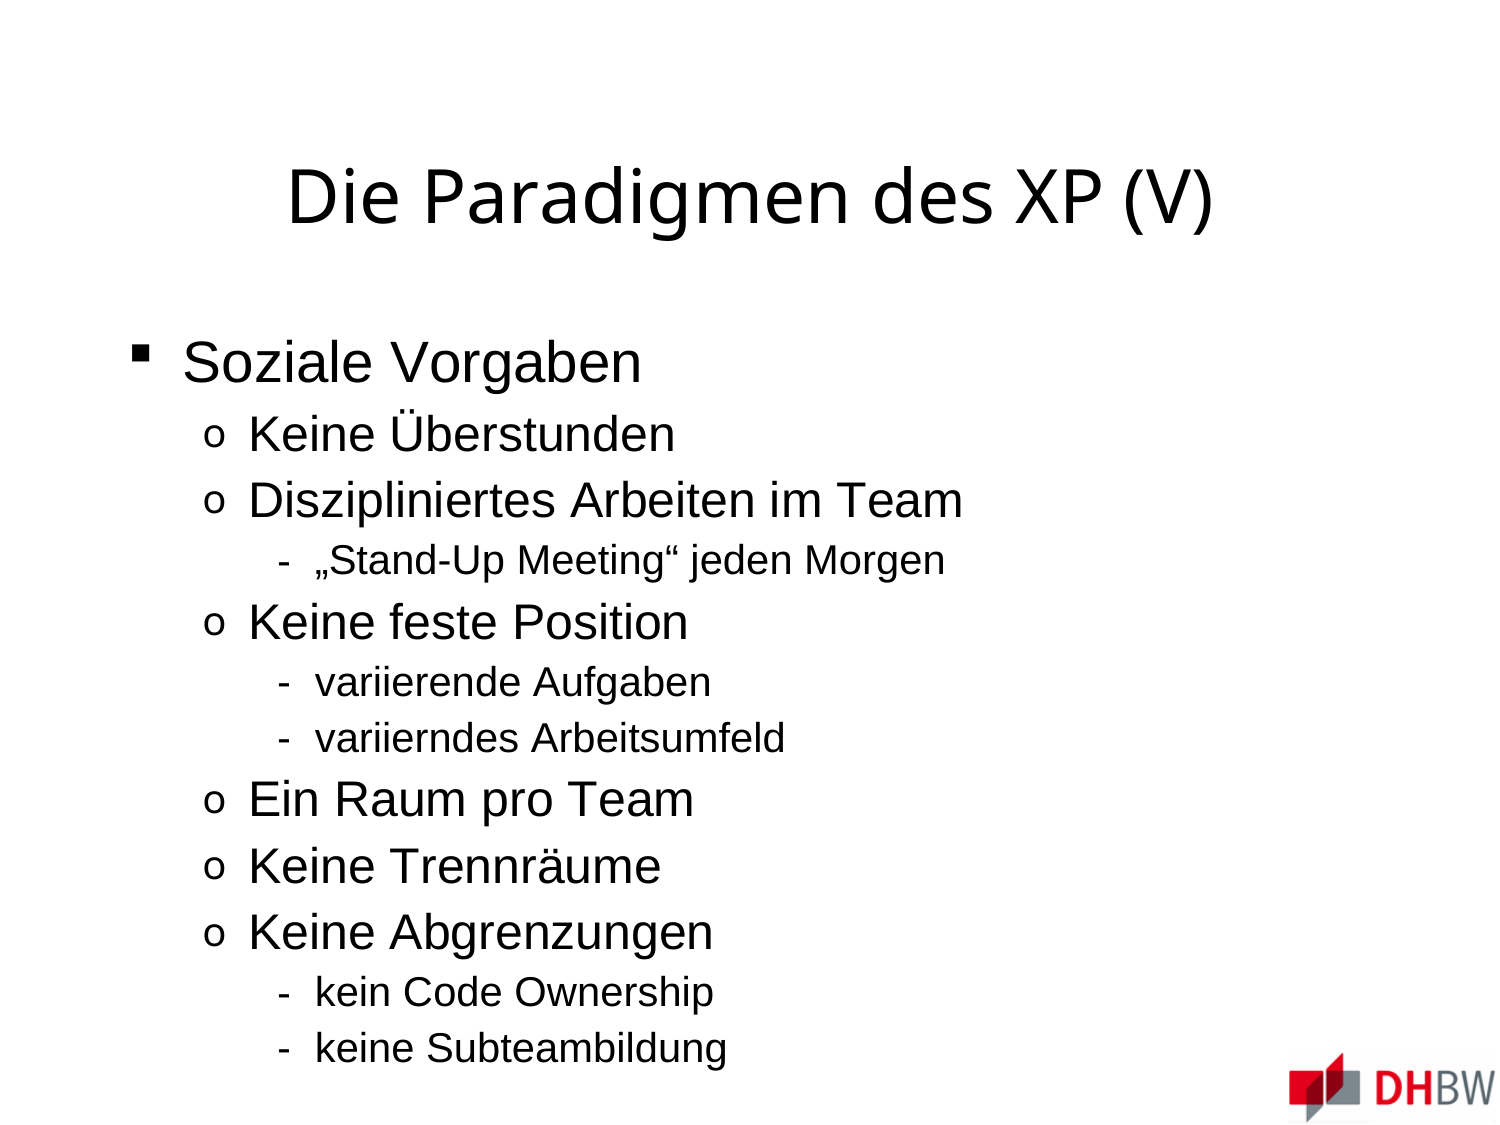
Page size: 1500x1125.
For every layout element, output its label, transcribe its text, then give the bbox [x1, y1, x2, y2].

title Die Paradigmen des XP (V) [112, 99, 1388, 288]
list Soziale Vorgaben Keine Überstunden Diszipliniertes Arbeiten im Team „Stand-Up Meeting“ jeden Morgen Keine feste Position variierende Aufgaben variierndes Arbeitsumfeld Ein Raum pro Team Keine Trennräume Keine Abgrenzungen kein Code Ownership keine Subteambildung [112, 324, 1388, 1079]
picture [1288, 1051, 1496, 1124]
